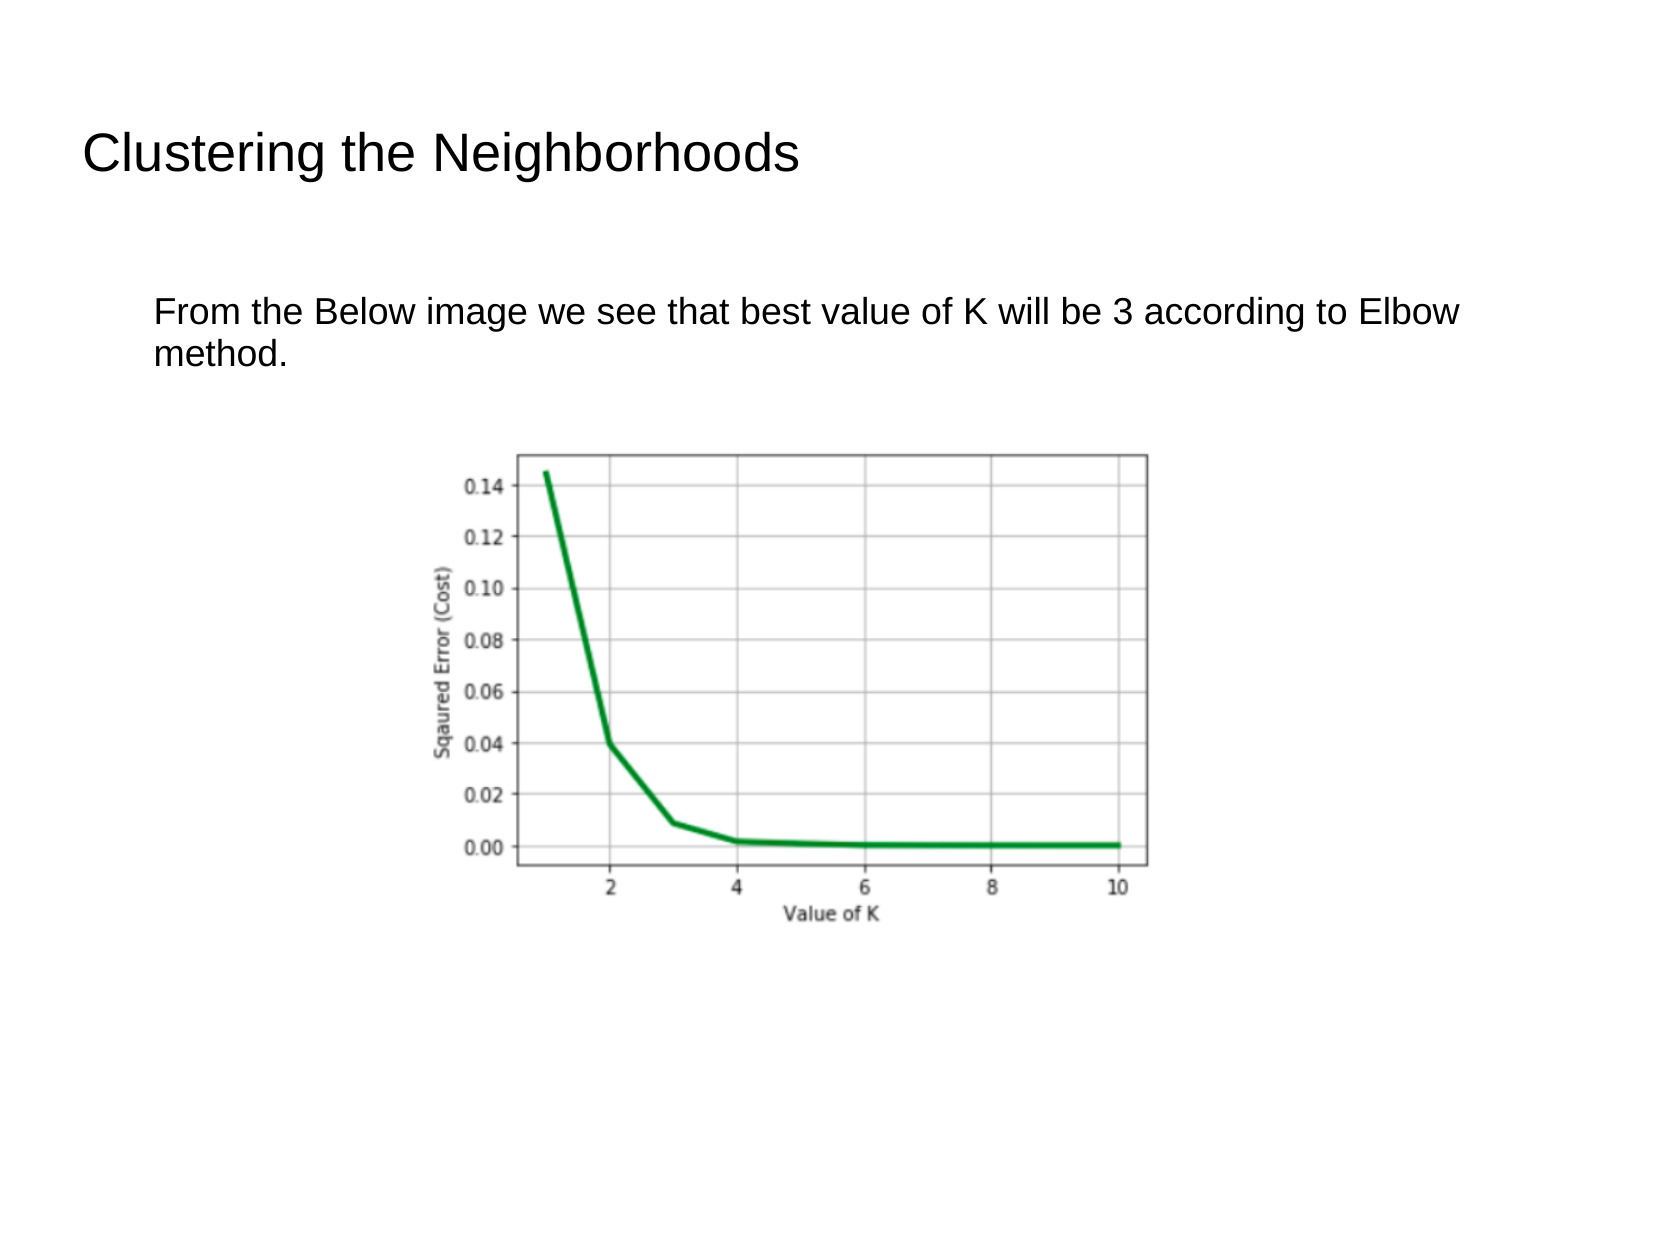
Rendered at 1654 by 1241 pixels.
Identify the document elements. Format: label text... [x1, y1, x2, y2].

list From the Below image we see that best value of K will be 3 according to Elbow method. [82, 290, 1571, 1109]
title Clustering the Neighborhoods [82, 49, 1571, 257]
picture [401, 448, 1246, 976]
